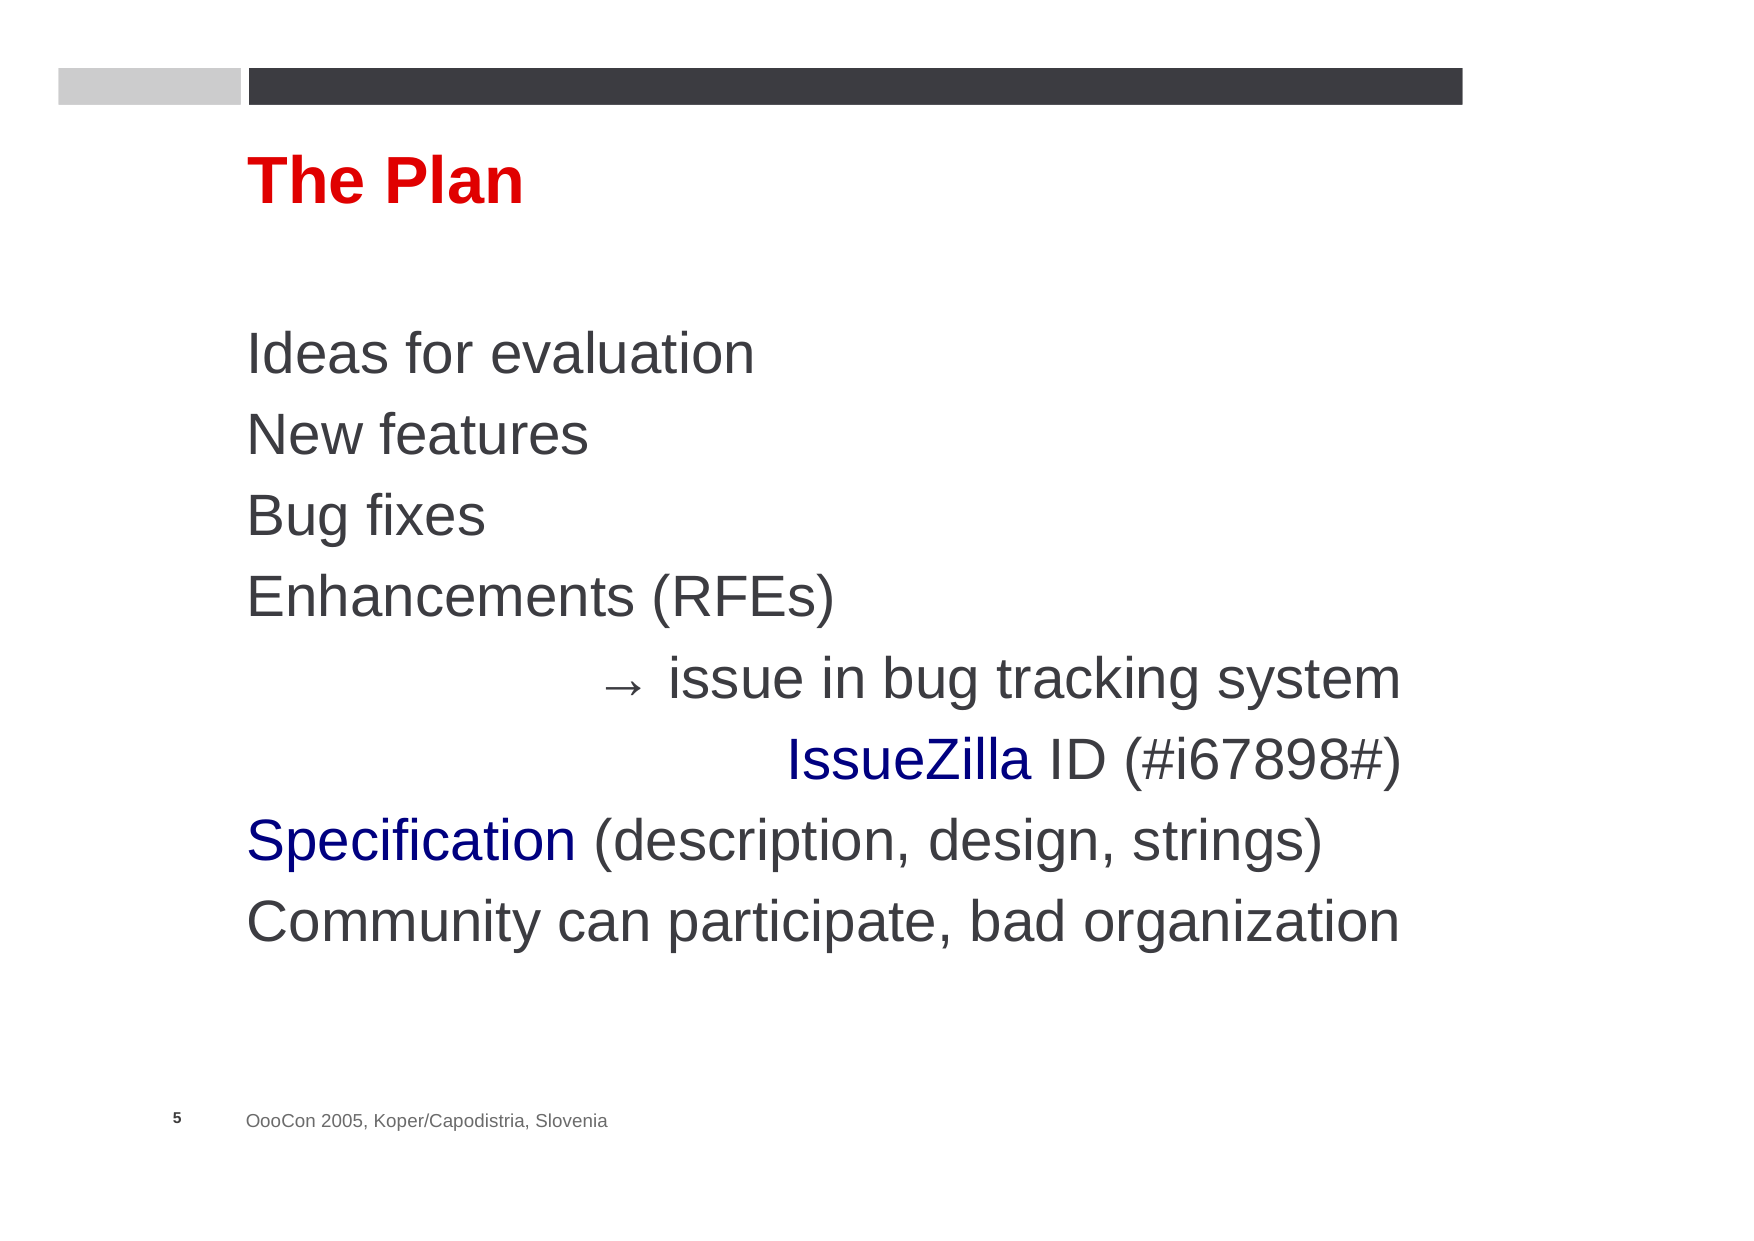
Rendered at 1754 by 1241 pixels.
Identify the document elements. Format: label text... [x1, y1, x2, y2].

title The Plan [247, 100, 1581, 263]
list Ideas for evaluation New features Bug fixes Enhancements (RFEs) → issue in bug tracking system IssueZilla ID (#i67898#) Specification (description, design, strings) Community can participate, bad organization [246, 304, 1600, 1034]
